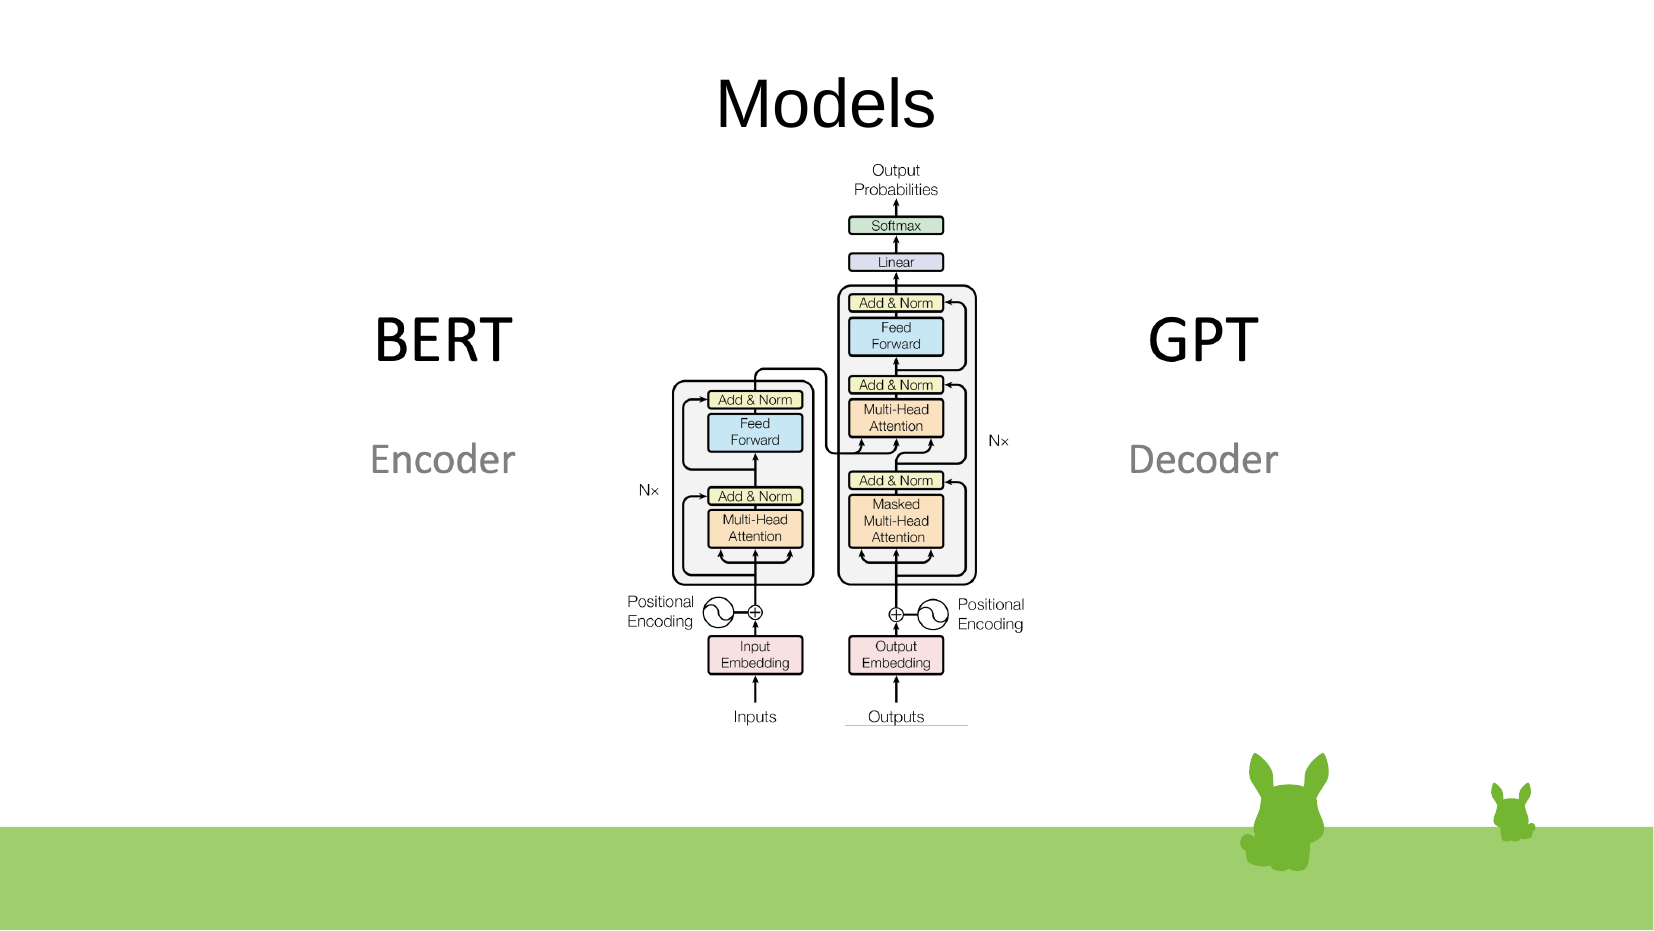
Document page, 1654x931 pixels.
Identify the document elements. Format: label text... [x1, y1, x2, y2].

title Models [88, 29, 1565, 178]
picture [276, 149, 1376, 751]
